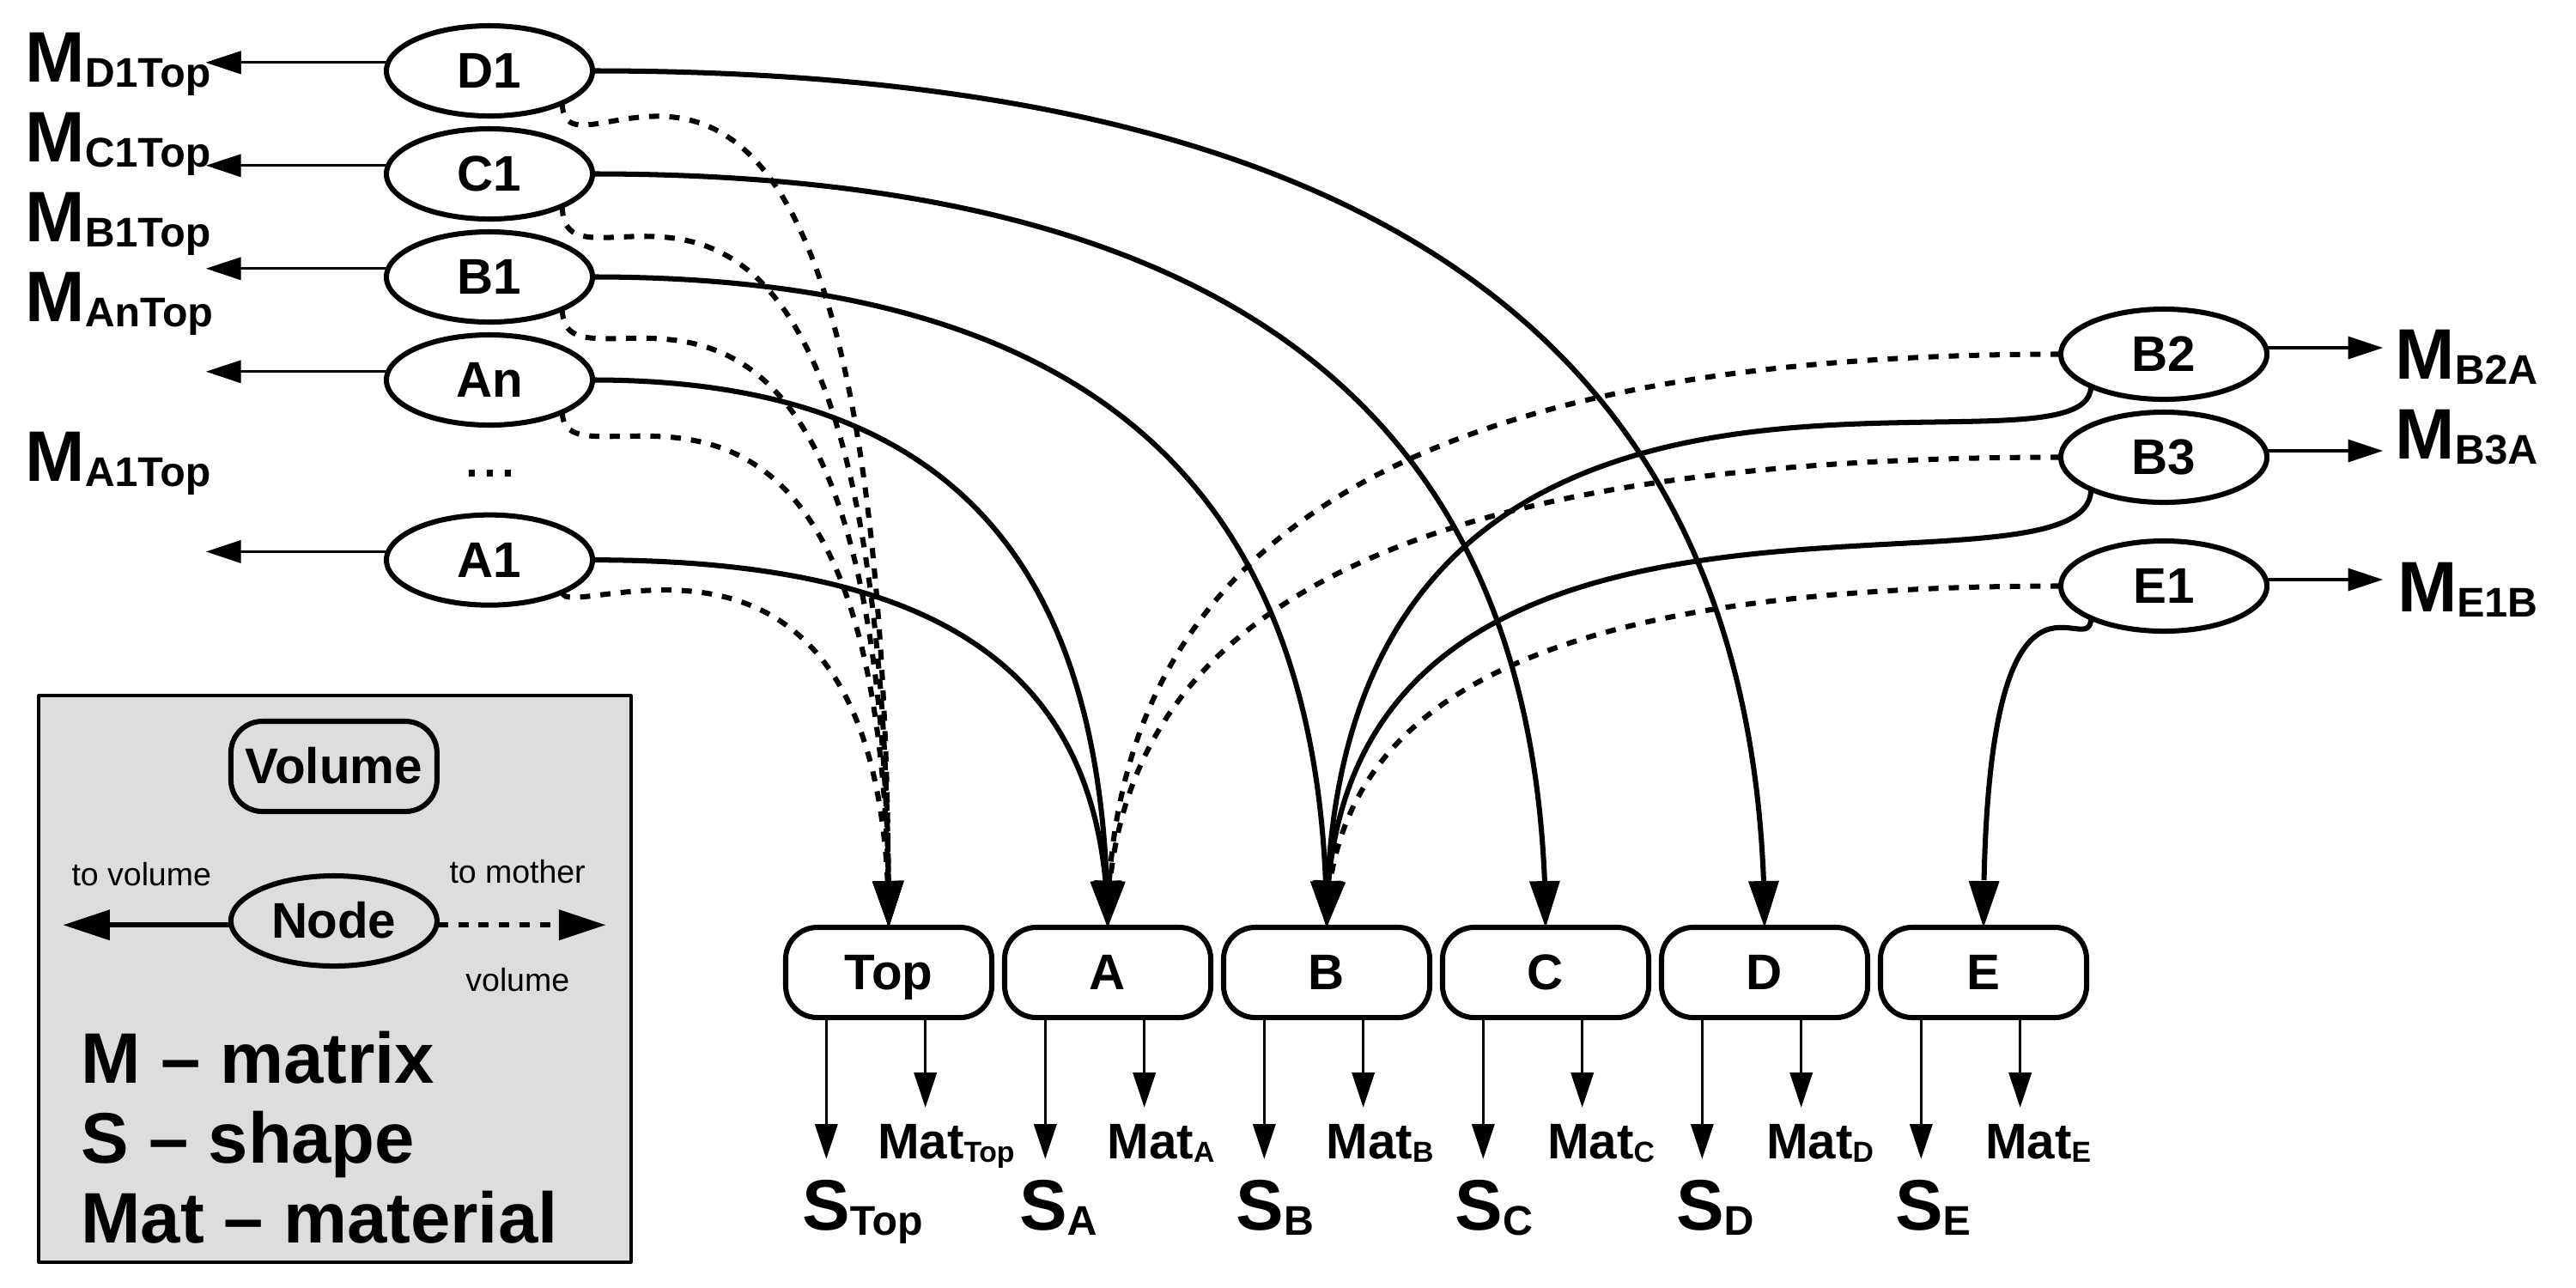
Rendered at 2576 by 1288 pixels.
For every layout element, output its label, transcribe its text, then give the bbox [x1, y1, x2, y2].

text_box B1 [386, 232, 592, 323]
text_box SD [1663, 1158, 1778, 1276]
text_box B [1224, 927, 1431, 1018]
text_box C1 [386, 129, 592, 220]
text_box Node [230, 876, 437, 967]
text_box MatB [1314, 1107, 1479, 1224]
text_box M – matrix S – shape Mat – material [68, 1012, 593, 1266]
text_box D1 [386, 25, 592, 117]
text_box to volume [58, 850, 244, 900]
text_box to mother volume [436, 848, 598, 1005]
text_box SC [1443, 1158, 1557, 1276]
text_box MatTop [865, 1107, 1031, 1224]
text_box An [386, 335, 592, 422]
text_box [39, 696, 632, 1263]
text_box MD1Top MC1Top MB1Top MAnTop MA1Top [13, 10, 246, 622]
text_box STop [789, 1158, 956, 1276]
text_box ... [451, 411, 530, 497]
text_box SB [1224, 1158, 1338, 1276]
text_box B3 [2061, 411, 2268, 503]
text_box Top [786, 927, 993, 1018]
text_box A1 [386, 514, 592, 605]
text_box MatD [1753, 1107, 1920, 1224]
text_box C [1443, 927, 1649, 1018]
text_box D [1662, 927, 1868, 1018]
text_box MatC [1534, 1107, 1701, 1224]
text_box MatE [1972, 1107, 2139, 1224]
text_box SA [1006, 1158, 1121, 1276]
text_box A [1005, 927, 1212, 1018]
text_box ME1B [2385, 540, 2551, 657]
text_box E1 [2061, 540, 2268, 632]
text_box SE [1882, 1158, 1997, 1276]
text_box E [1880, 927, 2087, 1018]
text_box MatA [1095, 1107, 1261, 1224]
text_box B2 [2061, 308, 2268, 400]
text_box Volume [230, 720, 437, 812]
text_box MB2A MB3A [2383, 307, 2576, 528]
